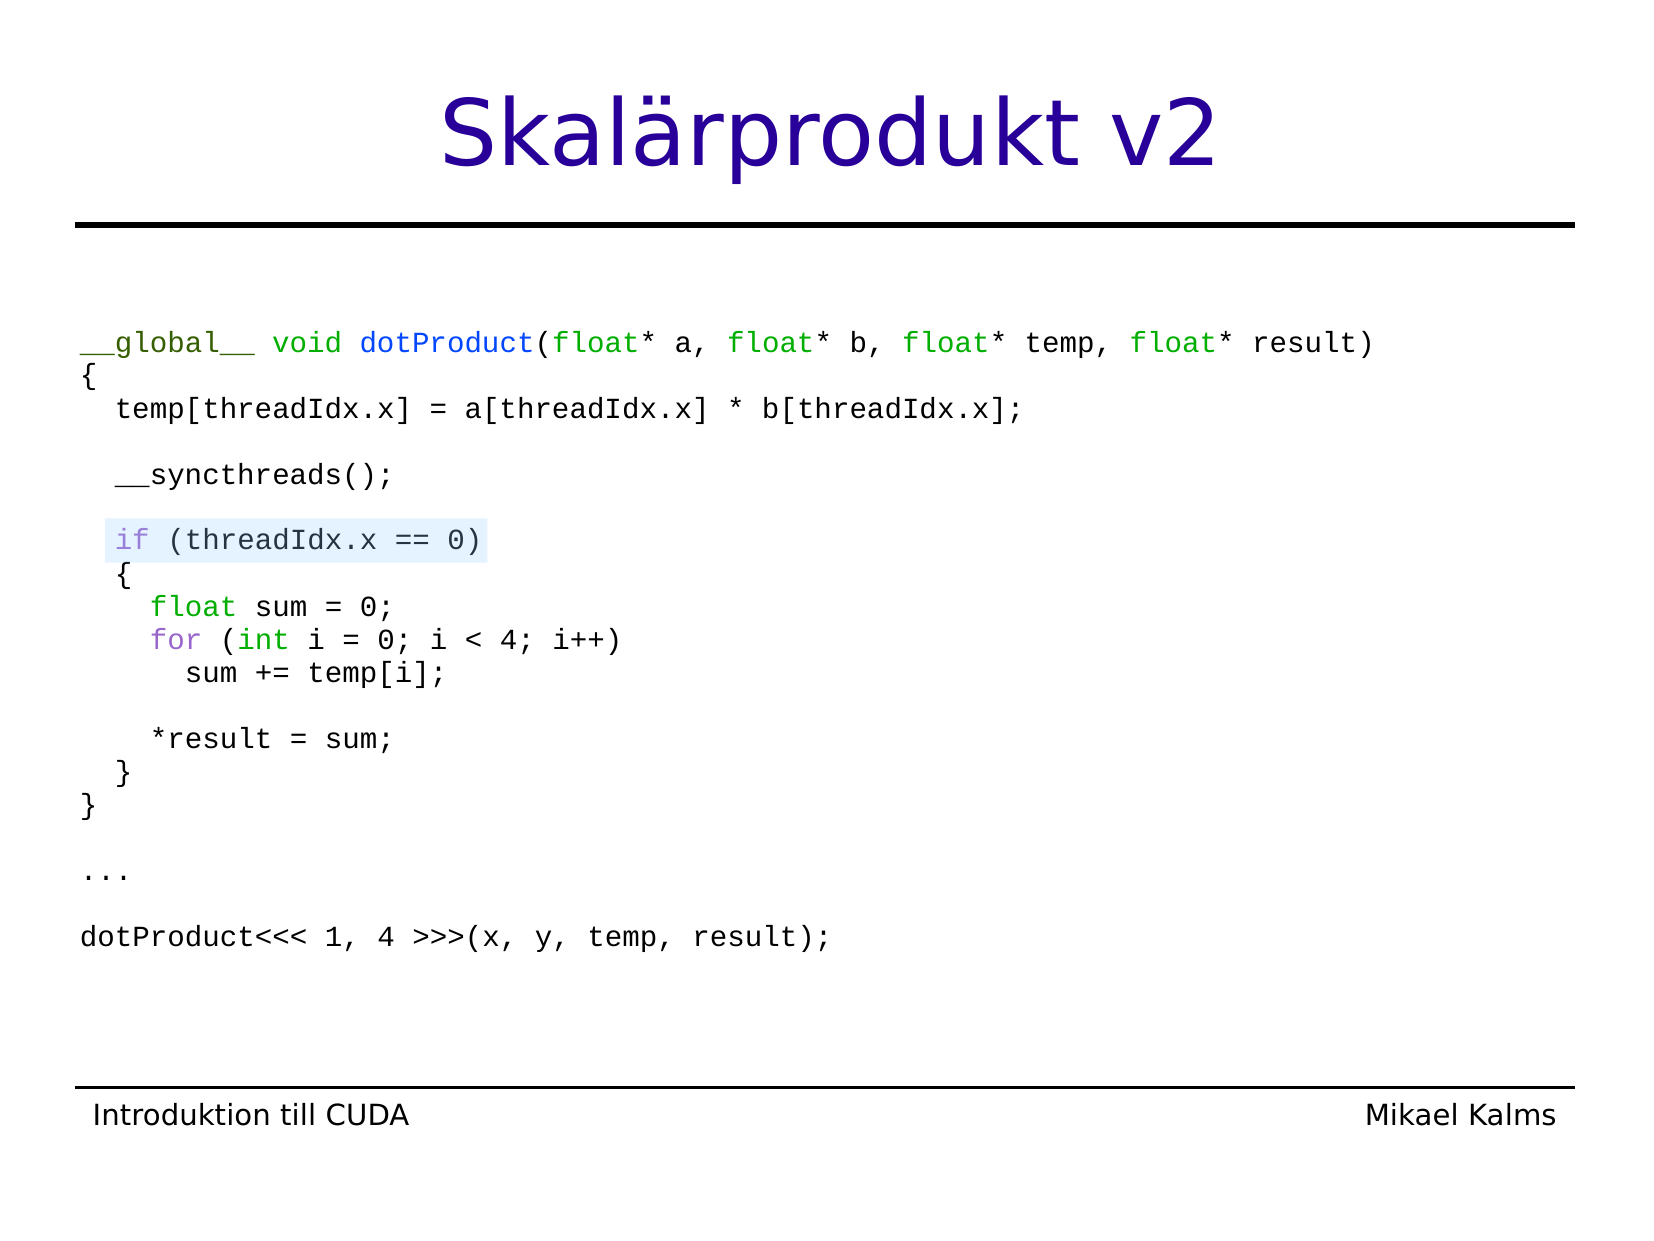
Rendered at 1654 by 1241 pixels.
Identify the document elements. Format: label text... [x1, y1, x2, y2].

text_box Introduktion till CUDA [75, 1087, 428, 1143]
title Skalärprodukt v2 [86, 37, 1576, 231]
text_box __global__ void dotProduct(float* a, float* b, float* temp, float* result) { temp[threadIdx.x] = a[threadIdx.x] * b[threadIdx.x]; __syncthreads(); if (threadIdx.x == 0) { float sum = 0; for (int i = 0; i < 4; i++) sum += temp[i]; *result = sum; } } ... dotProduct<<< 1, 4 >>>(x, y, temp, result); [79, 301, 1568, 1015]
text_box [104, 518, 488, 563]
text_box Mikael Kalms [1347, 1087, 1576, 1143]
